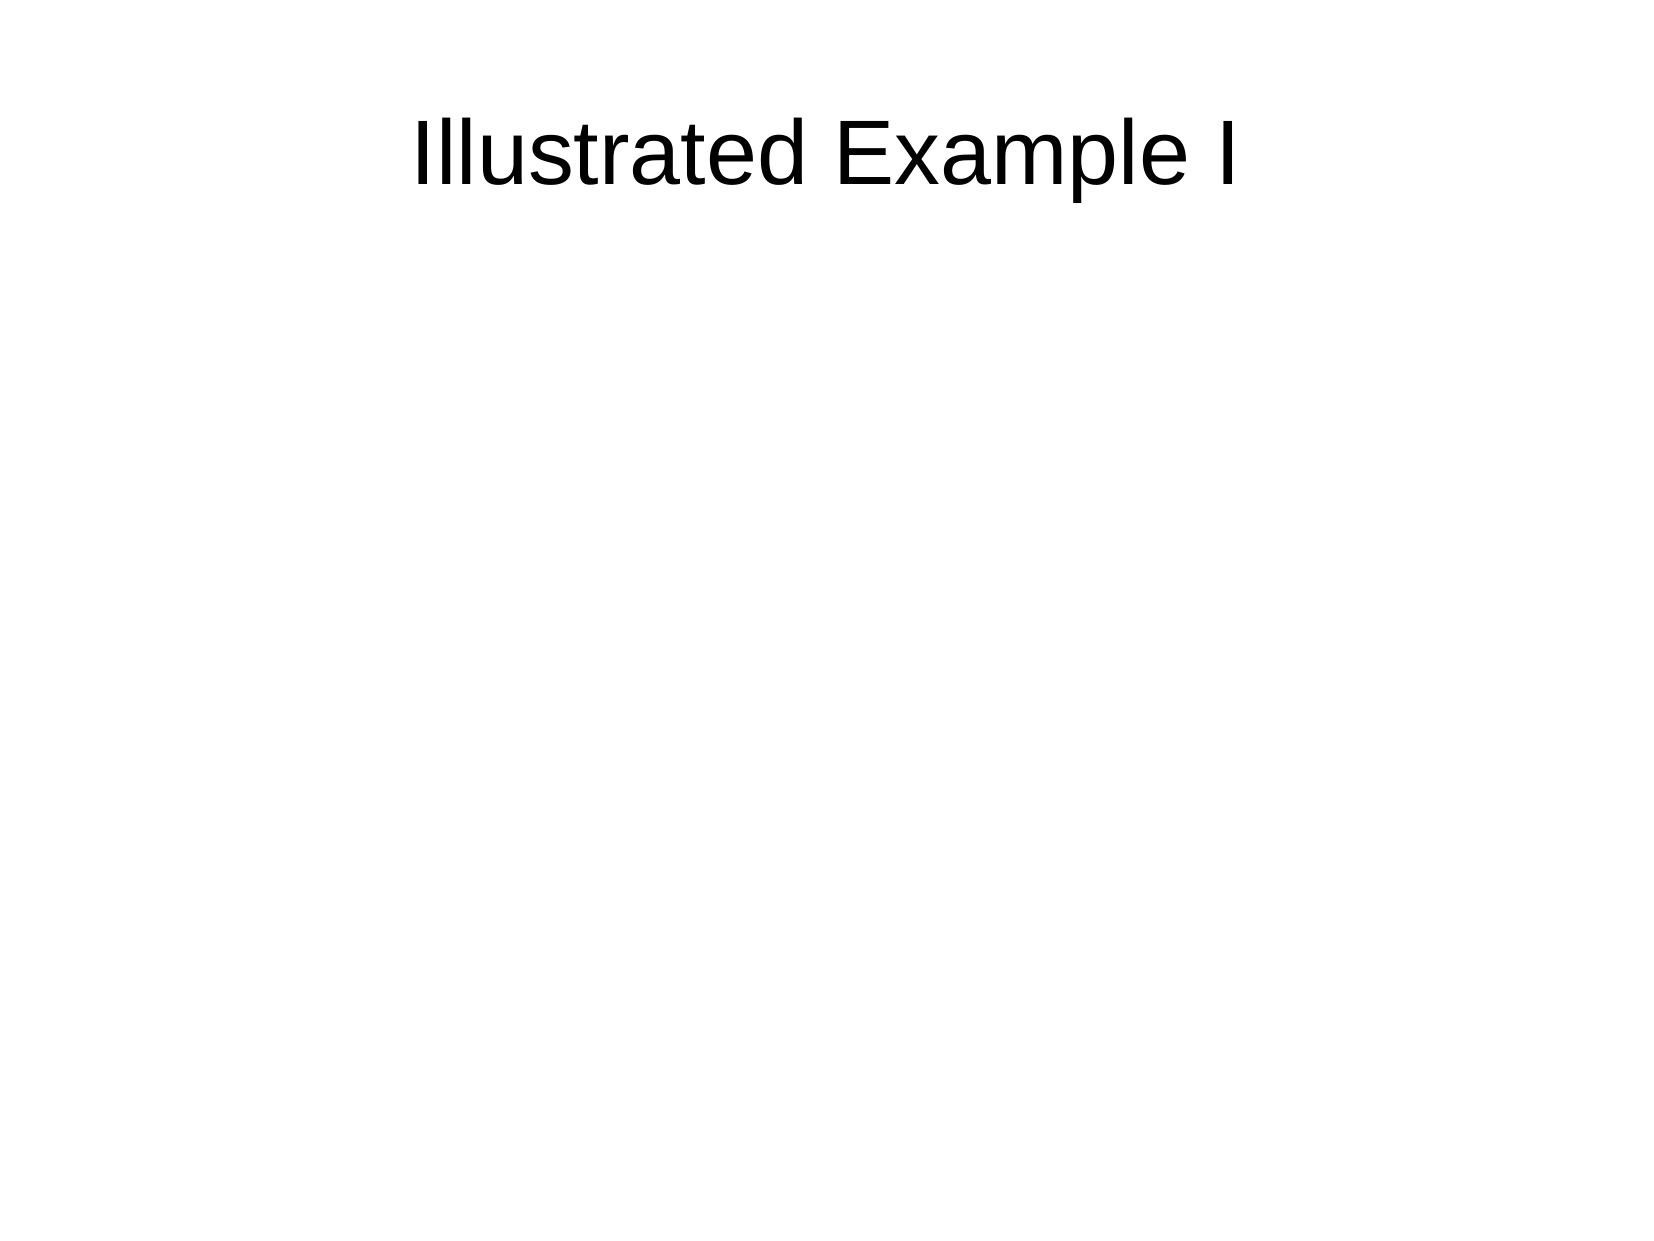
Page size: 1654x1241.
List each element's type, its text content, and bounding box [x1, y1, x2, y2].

title Illustrated Example I [82, 49, 1571, 257]
